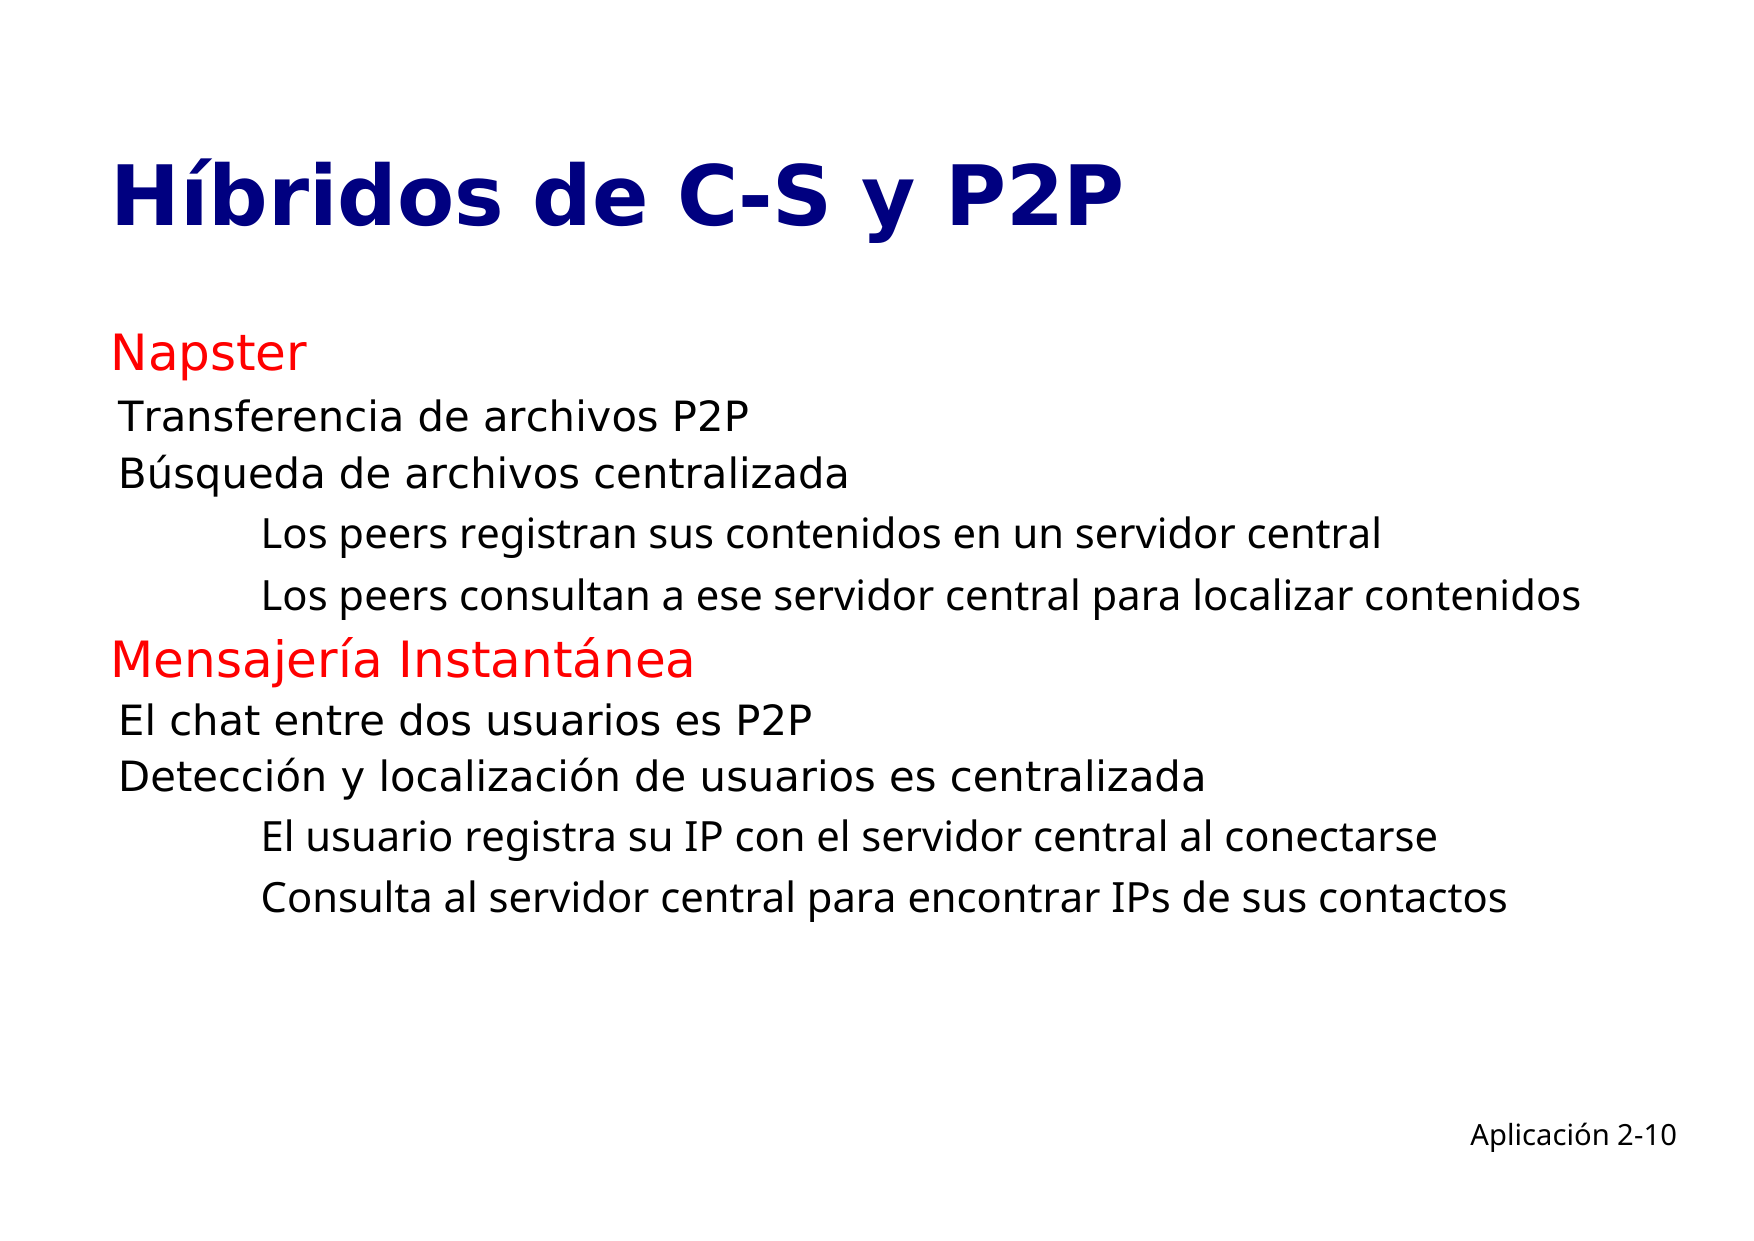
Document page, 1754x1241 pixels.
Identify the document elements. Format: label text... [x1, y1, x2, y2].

list Napster Transferencia de archivos P2P Búsqueda de archivos centralizada Los peers registran sus contenidos en un servidor central Los peers consultan a ese servidor central para localizar contenidos Mensajería Instantánea El chat entre dos usuarios es P2P Detección y localización de usuarios es centralizada El usuario registra su IP con el servidor central al conectarse Consulta al servidor central para encontrar IPs de sus contactos [95, 320, 1671, 1125]
title Híbridos de C-S y P2P [95, 88, 1671, 305]
